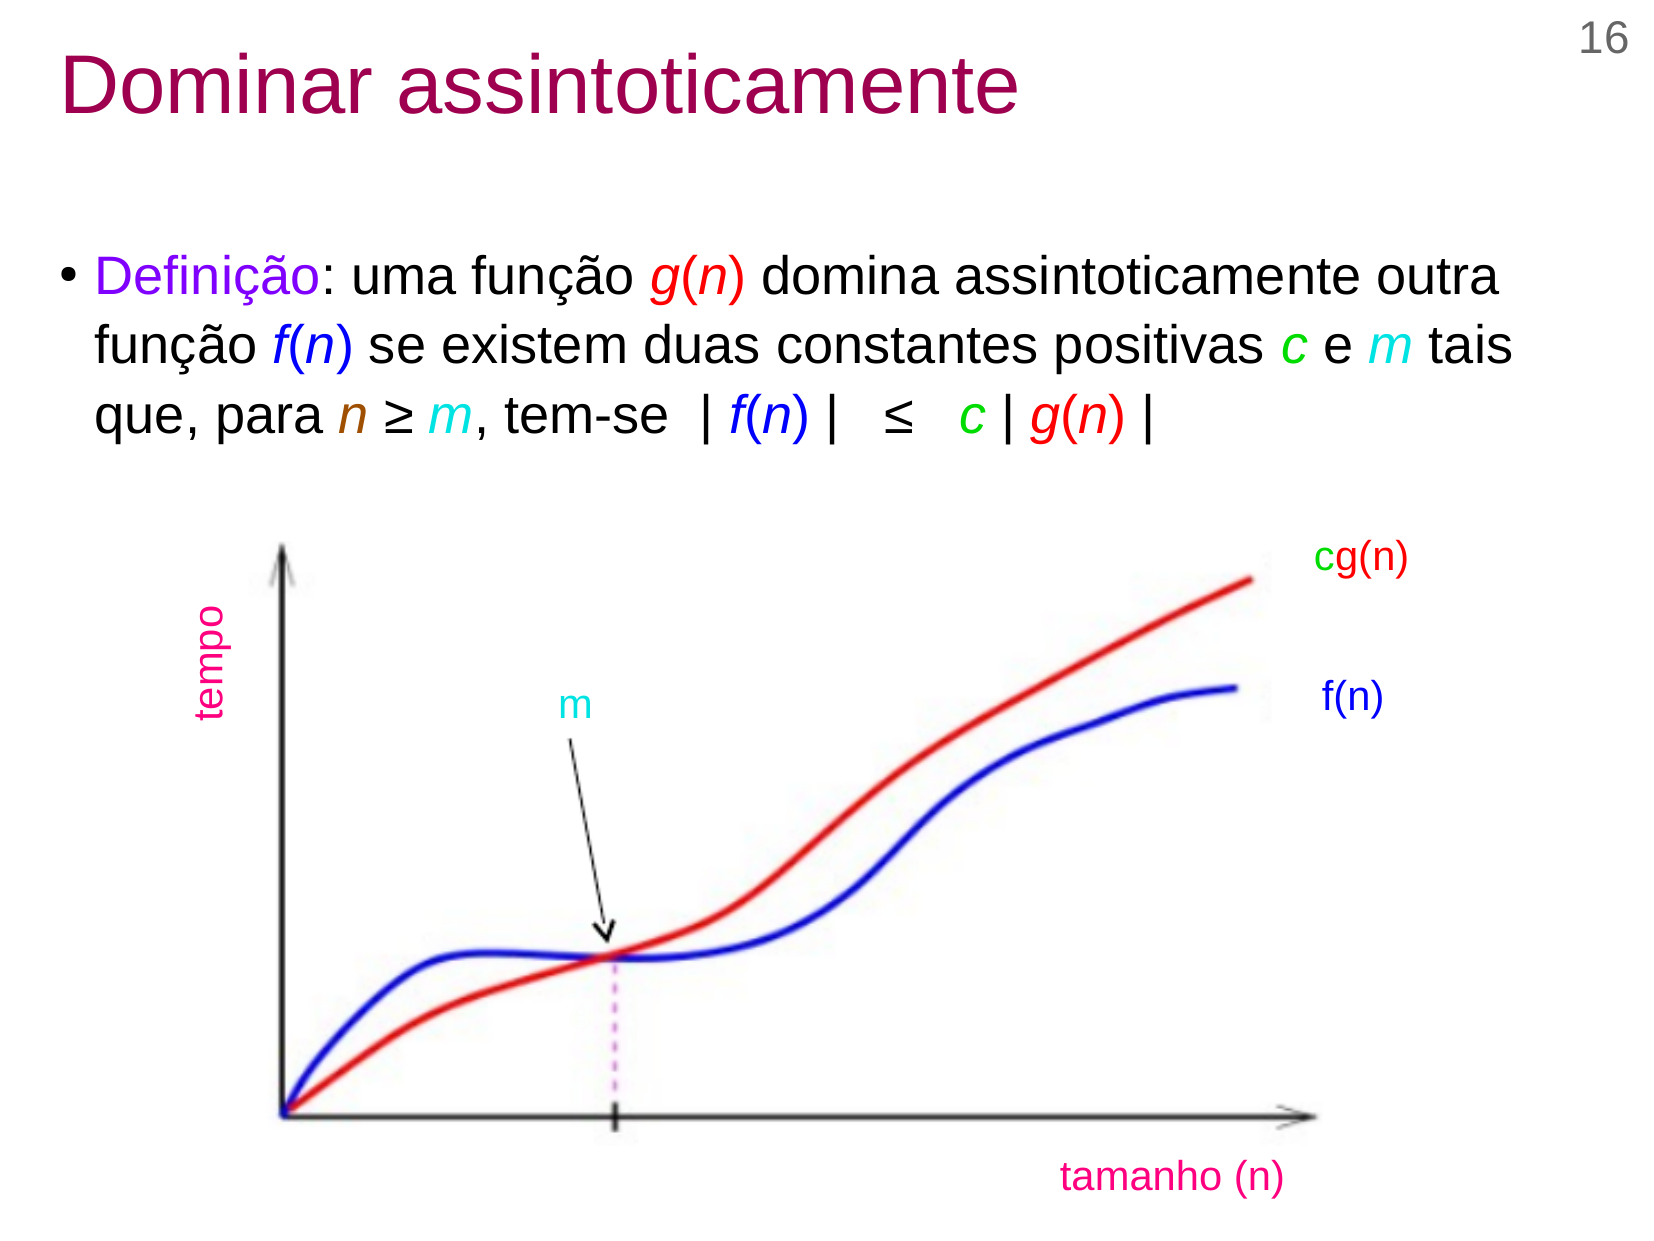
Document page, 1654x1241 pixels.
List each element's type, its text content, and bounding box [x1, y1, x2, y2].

text_box cg(n) [1299, 525, 1425, 587]
text_box tamanho (n) [1045, 1145, 1317, 1241]
text_box f(n) [1307, 665, 1400, 727]
picture [248, 541, 1323, 1146]
text_box m [543, 673, 608, 735]
list Definição: uma função g(n) domina assintoticamente outra função f(n) se existem duas constantes positivas c e m tais que, para n ≥ m, tem-se | f(n) | ≤ c | g(n) | [59, 236, 1595, 1211]
text_box tempo [177, 590, 239, 737]
title Dominar assintoticamente [59, 29, 1595, 148]
